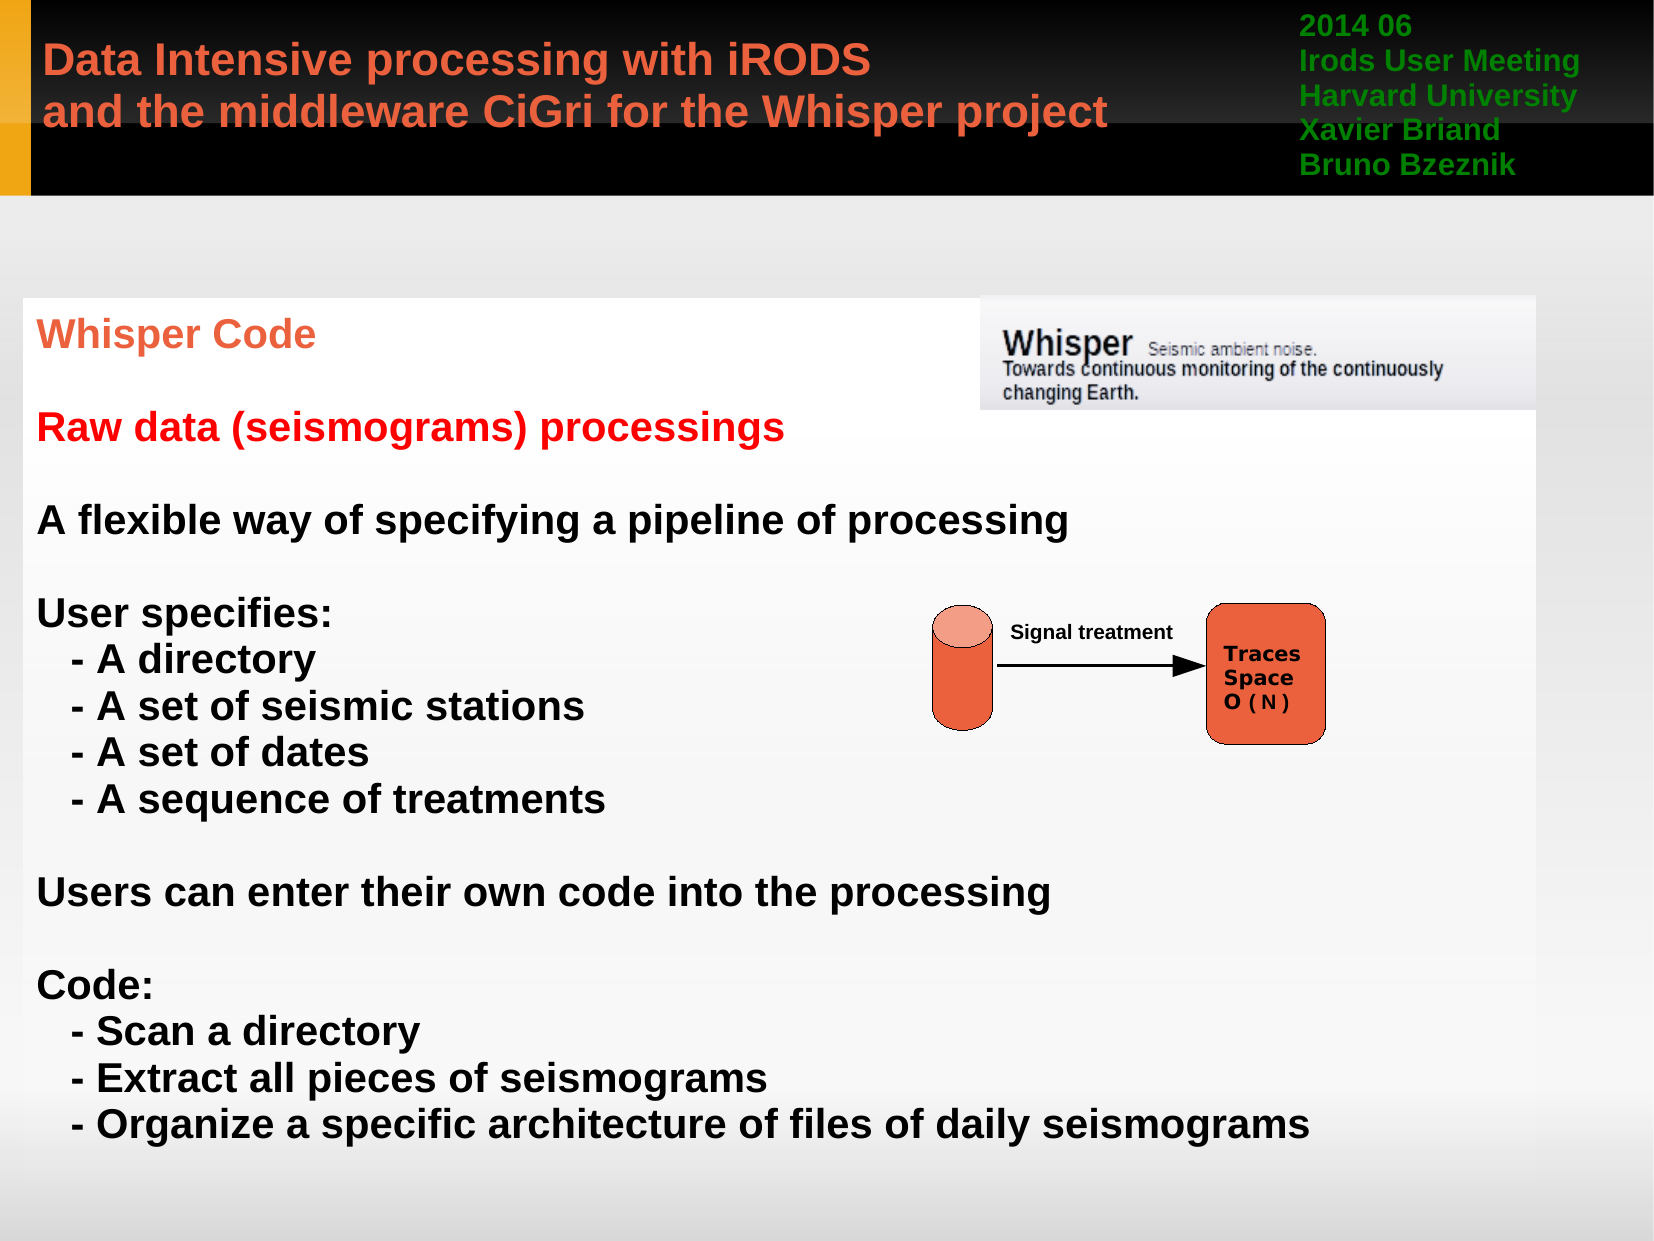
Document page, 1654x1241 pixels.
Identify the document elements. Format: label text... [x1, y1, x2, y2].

picture [219, 54, 228, 59]
text_box [1206, 603, 1326, 733]
title Data Intensive processing with iRODS and the middleware CiGri for the Whisper project [29, 59, 1365, 266]
picture [0, 0, 1654, 1241]
picture [749, 49, 763, 58]
picture [473, 54, 482, 59]
text_box Traces Space O ( N ) [1208, 634, 1332, 754]
title 2014 06 Irods User Meeting Harvard University Xavier Briand Bruno Bzeznik [1299, 41, 1654, 219]
list Whisper Code Raw data (seismograms) processings A flexible way of specifying a pipeline of processing User specifies: - A directory - A set of seismic stations - A set of dates - A sequence of treatments Users can enter their own code into the processing Code: - Scan a directory - Extract all pieces of seismograms - Organize a specific architecture of files of daily seismograms [23, 298, 1536, 1211]
picture [336, 54, 345, 59]
picture [781, 48, 799, 59]
picture [420, 55, 430, 59]
picture [818, 49, 833, 59]
text_box Signal treatment [995, 613, 1208, 666]
picture [52, 49, 67, 59]
text_box [932, 629, 993, 731]
